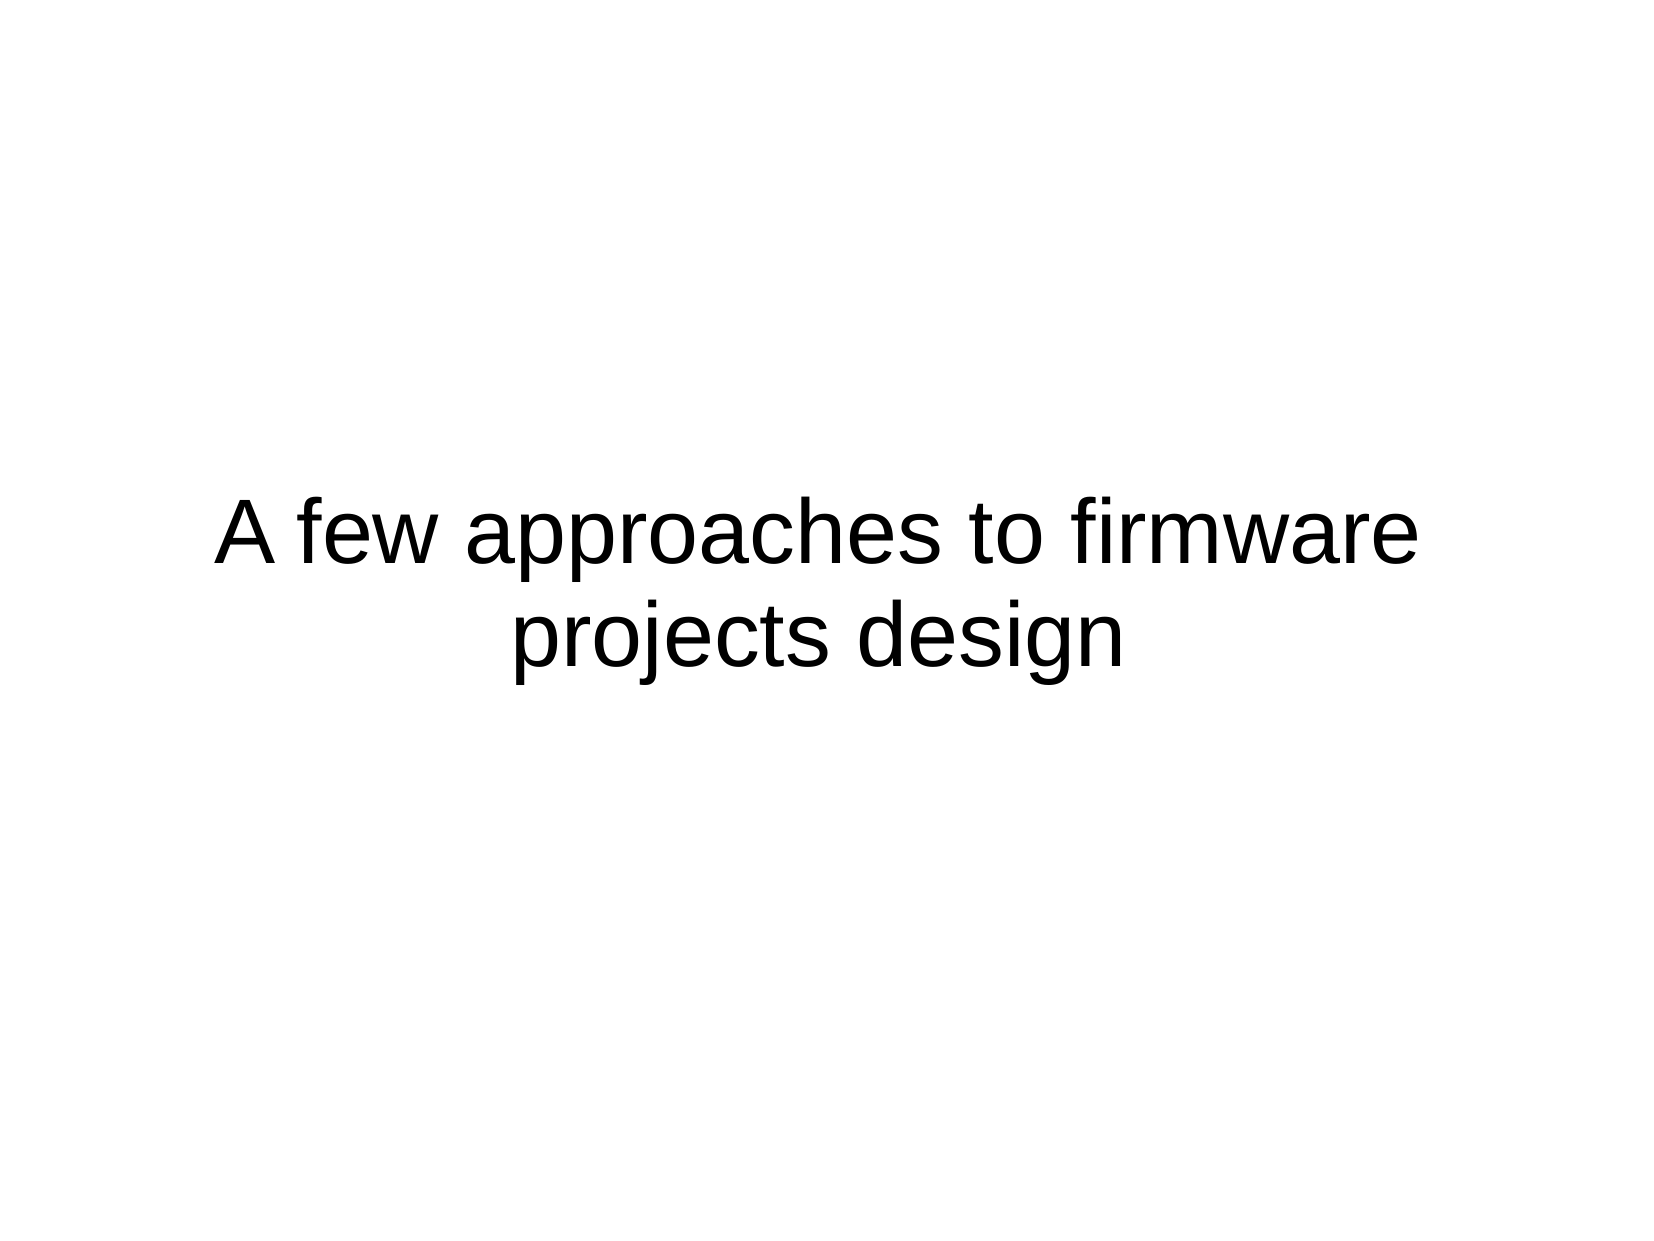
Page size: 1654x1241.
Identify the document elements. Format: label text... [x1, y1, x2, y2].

title A few approaches to firmware projects design [75, 480, 1564, 688]
